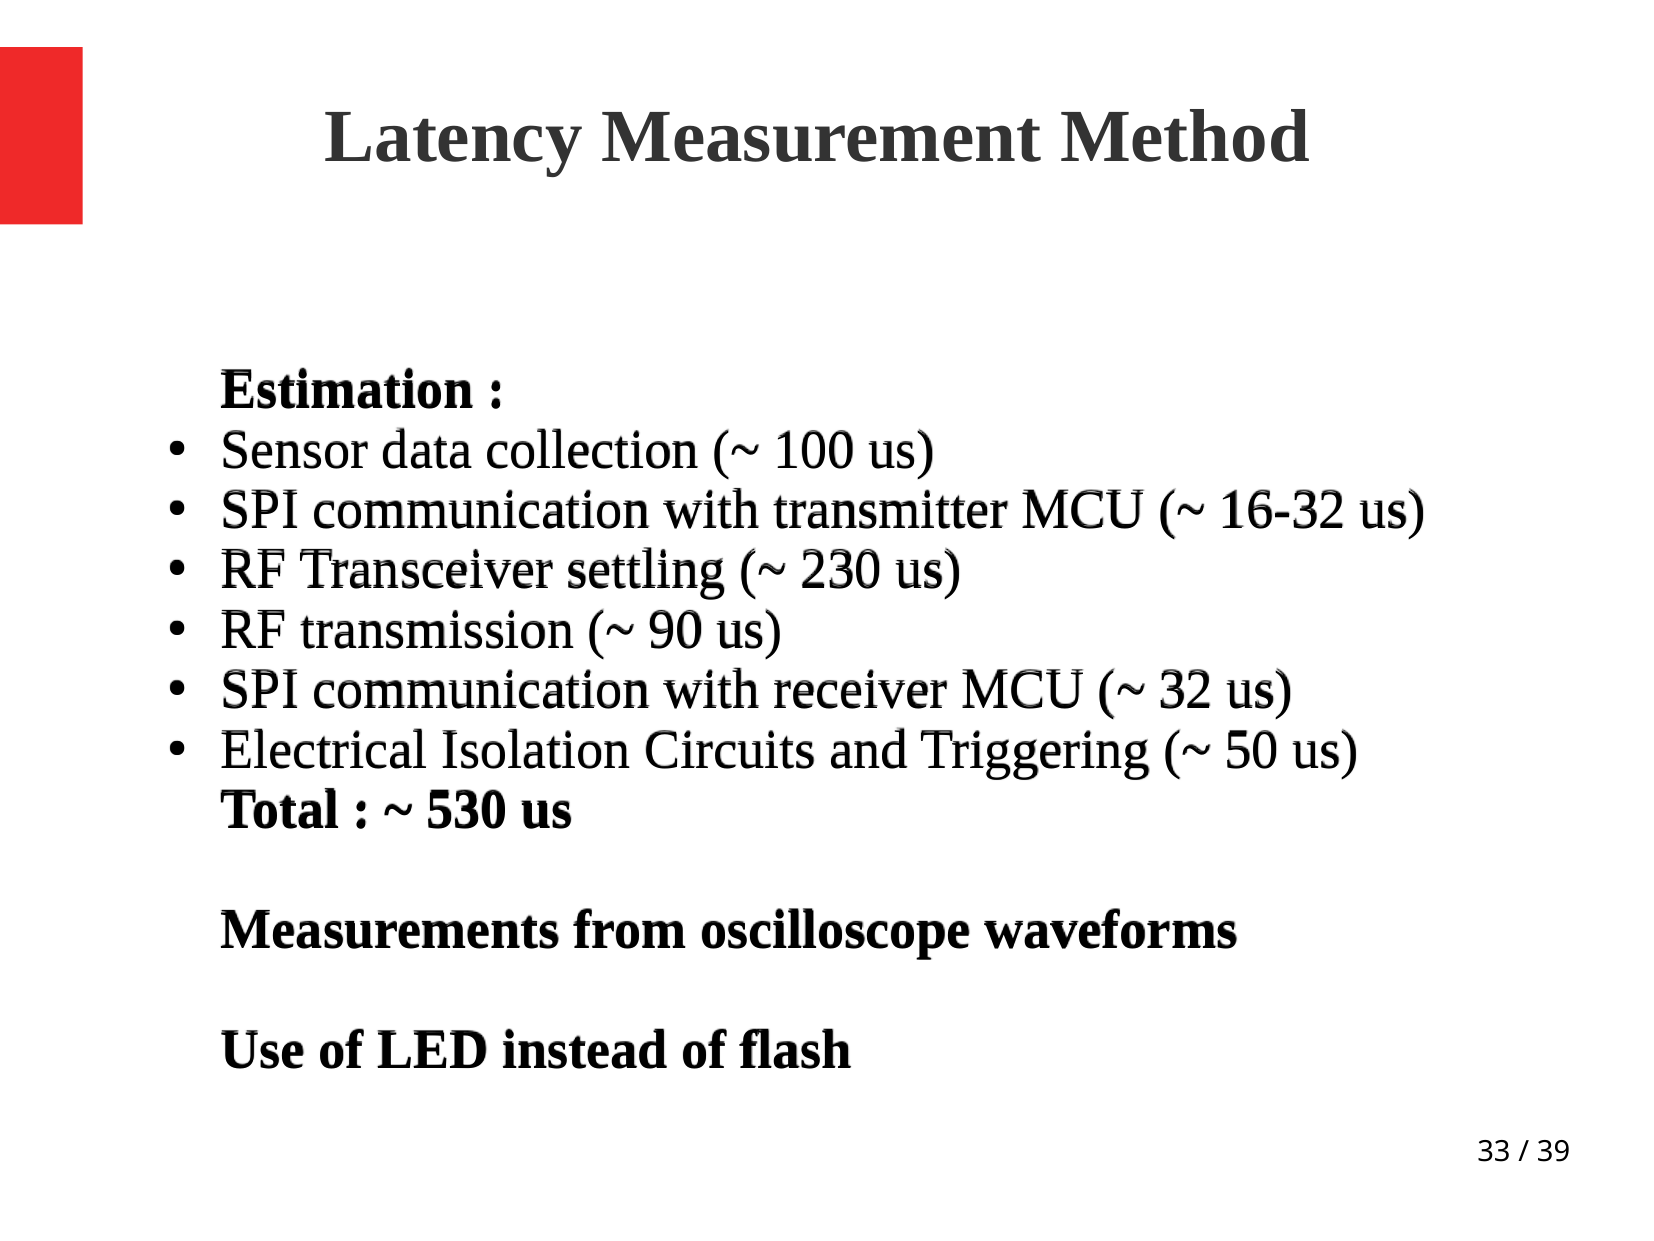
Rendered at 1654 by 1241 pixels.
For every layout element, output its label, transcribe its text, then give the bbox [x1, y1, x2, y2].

title Latency Measurement Method [135, 46, 1501, 226]
list Estimation : Sensor data collection (~ 100 us) SPI communication with transmitter MCU (~ 16-32 us) RF Transceiver settling (~ 230 us) RF transmission (~ 90 us) SPI communication with receiver MCU (~ 32 us) Electrical Isolation Circuits and Triggering (~ 50 us) Total : ~ 530 us Measurements from oscilloscope waveforms Use of LED instead of flash [150, 300, 1486, 1135]
